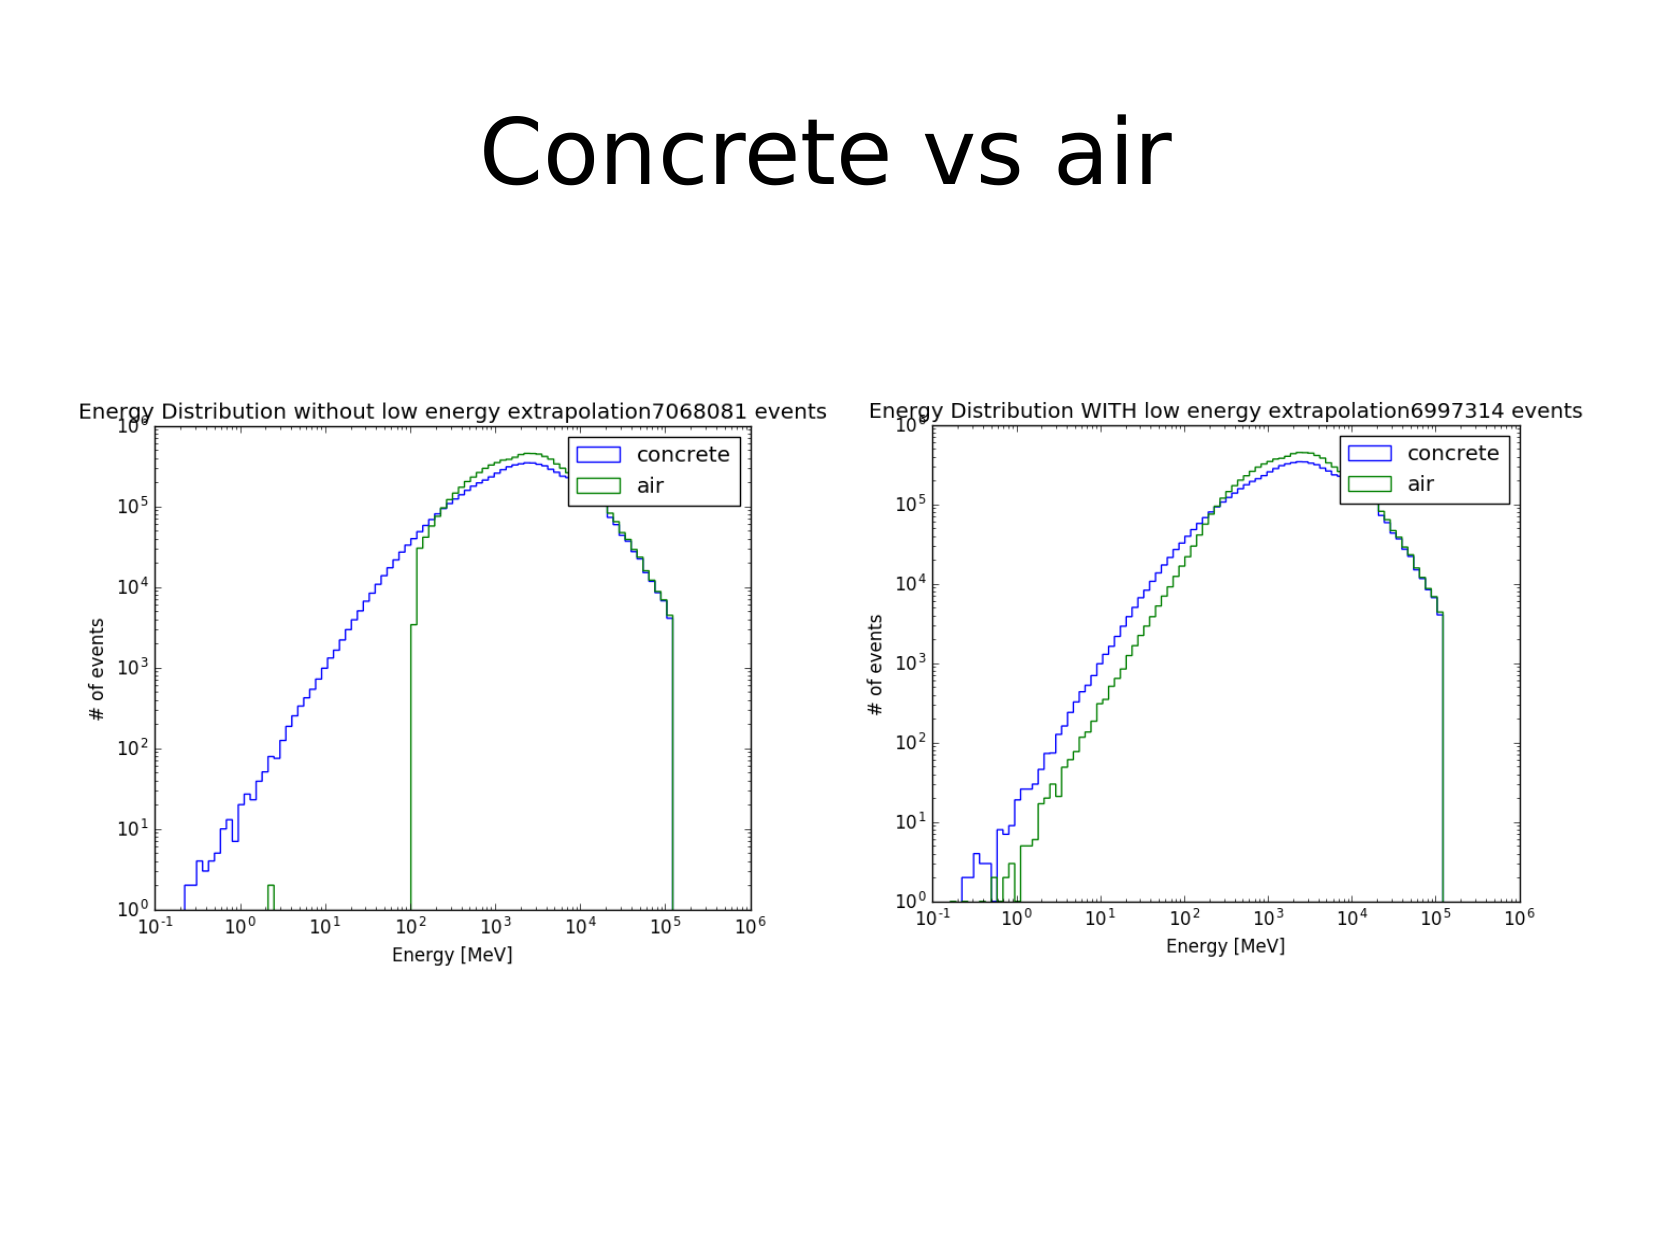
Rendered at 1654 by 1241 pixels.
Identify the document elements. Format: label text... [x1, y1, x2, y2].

picture [838, 366, 1595, 961]
picture [59, 366, 827, 970]
title Concrete vs air [82, 49, 1571, 257]
